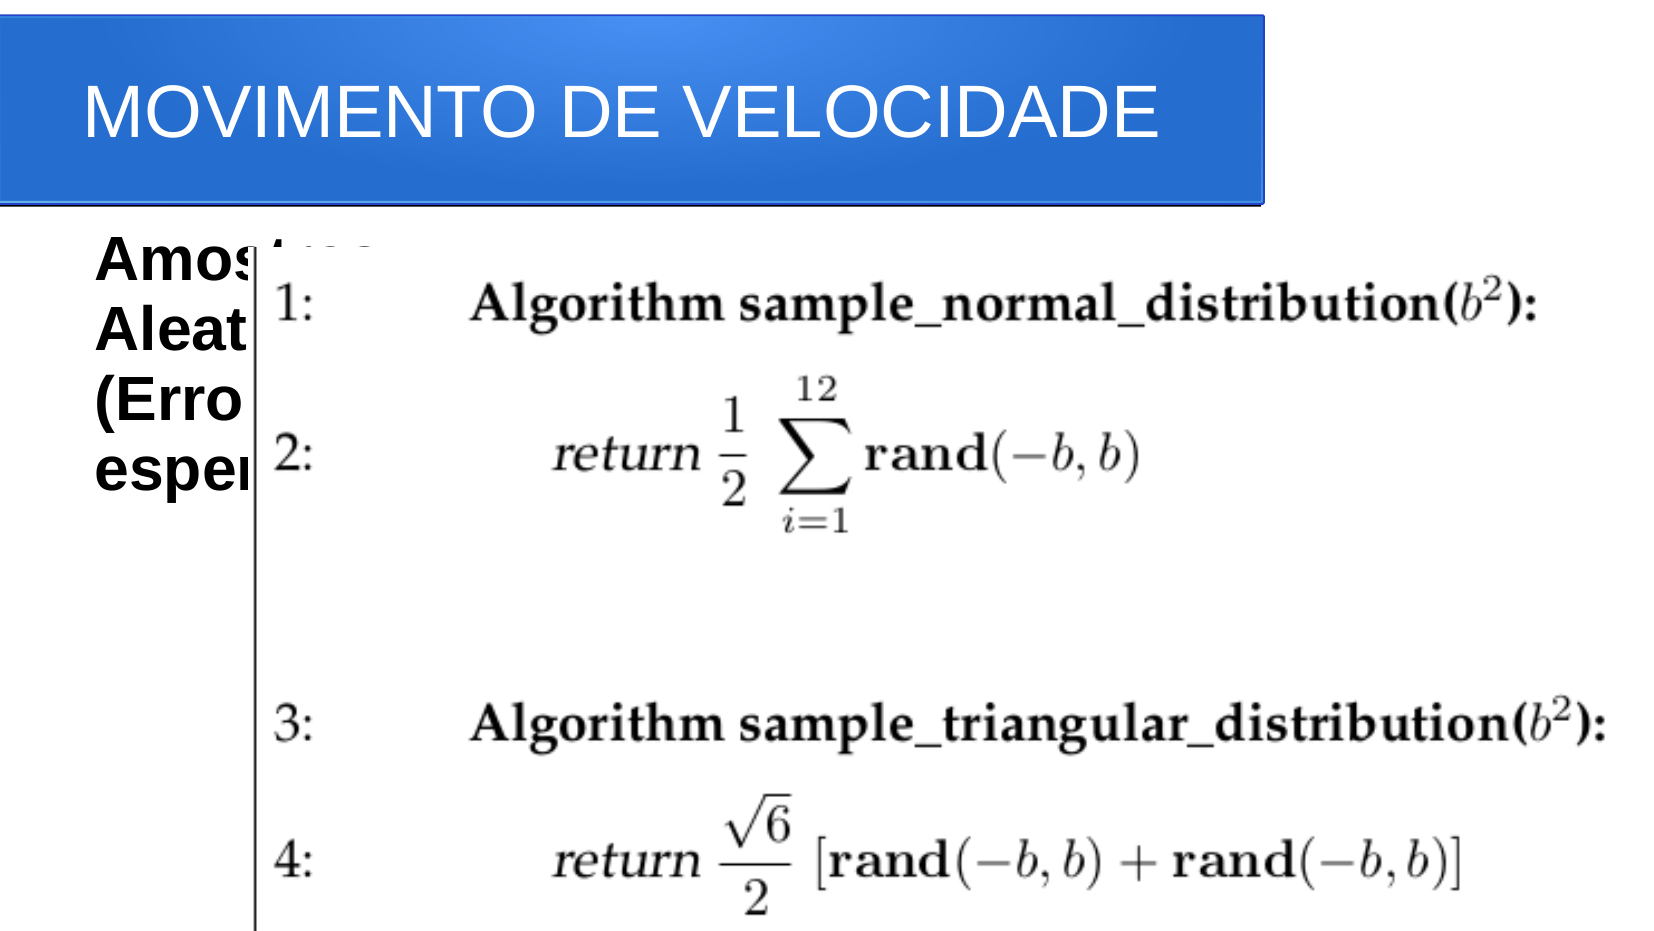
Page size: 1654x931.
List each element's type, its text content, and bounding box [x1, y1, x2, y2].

title MOVIMENTO DE VELOCIDADE [82, 35, 1235, 189]
picture [248, 247, 1654, 931]
list Amostras Aleatórias (Erro esperado): [94, 224, 438, 851]
